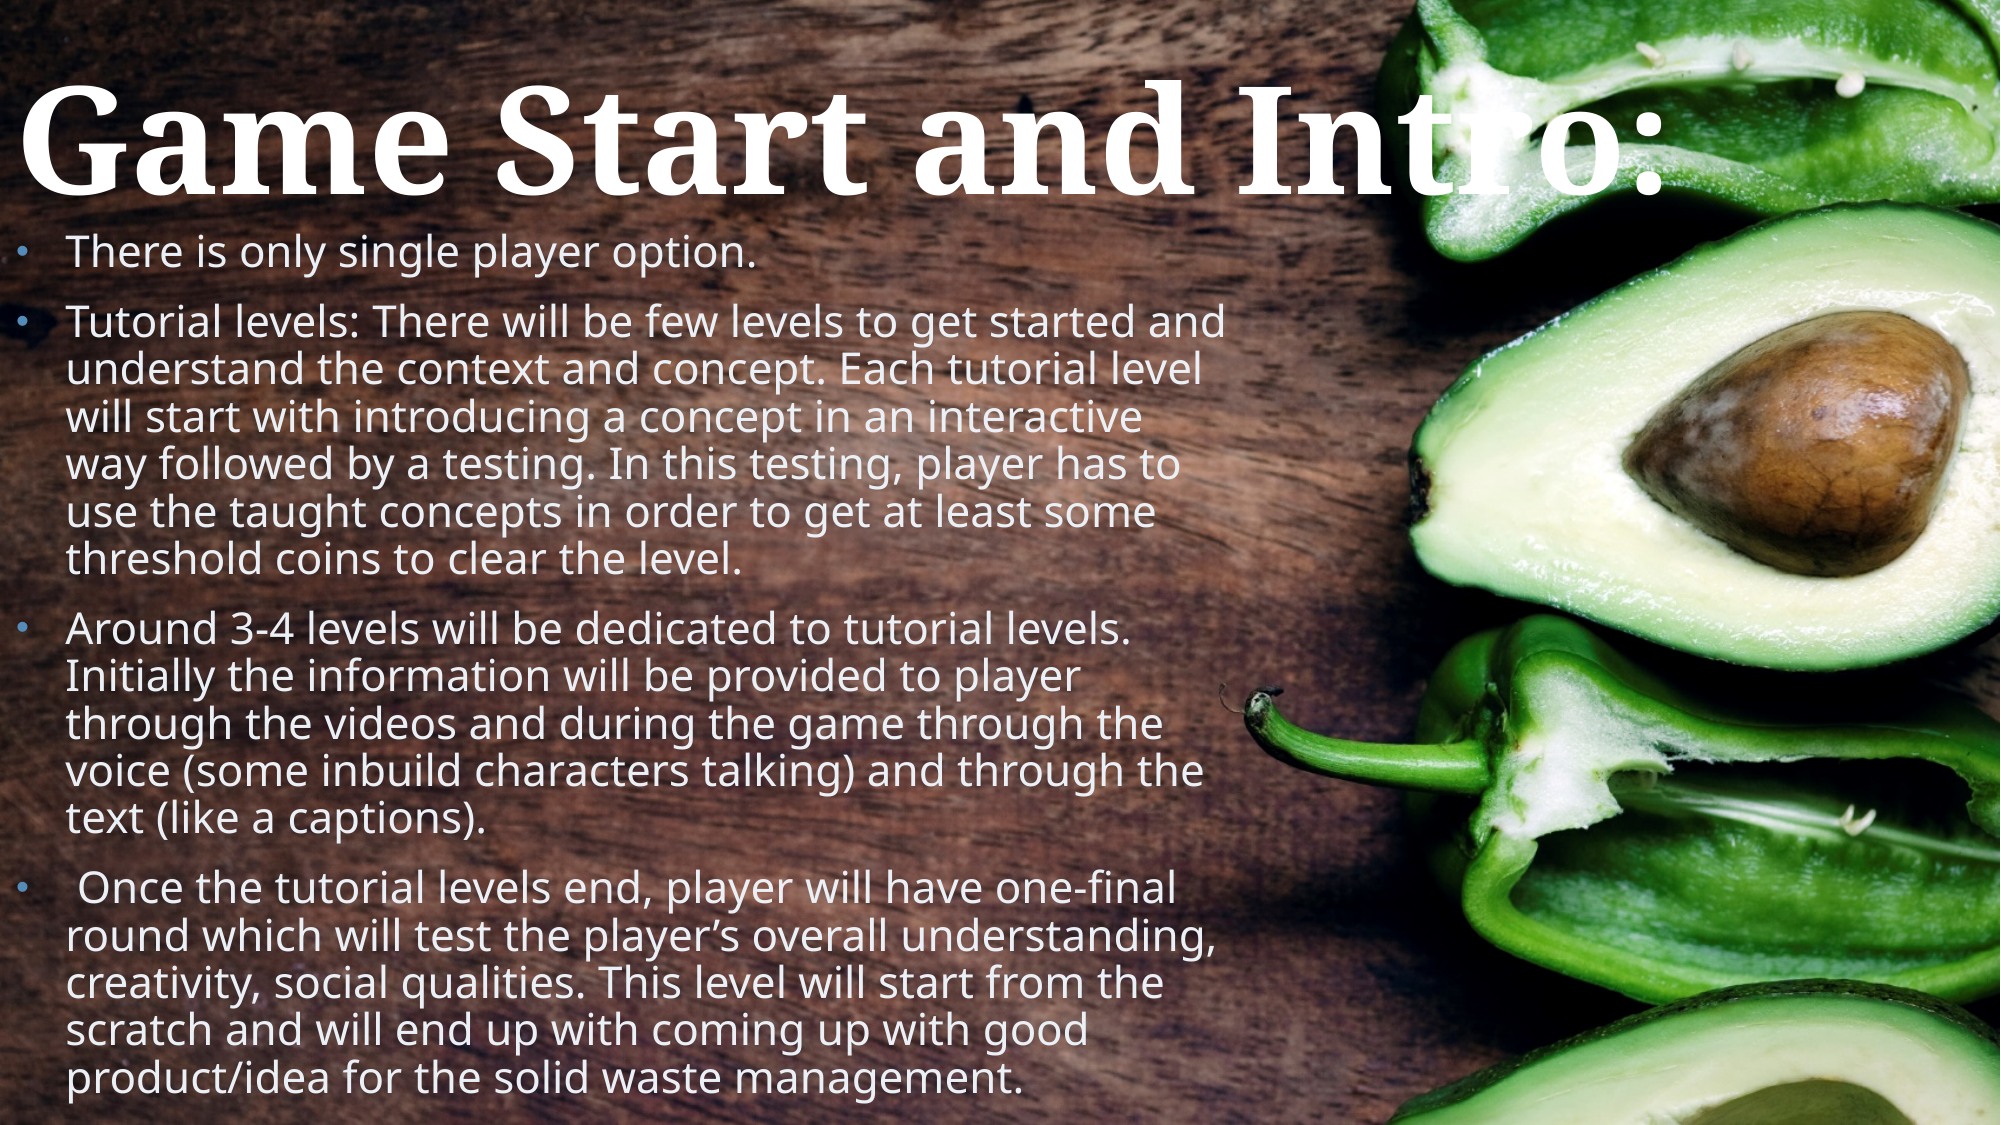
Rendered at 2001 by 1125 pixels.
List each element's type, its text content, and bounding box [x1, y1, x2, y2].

picture [1246, 0, 2000, 1125]
title Game Start and Intro: [0, 0, 1723, 233]
subtitle There is only single player option. Tutorial levels: There will be few levels to get started and understand the context and concept. Each tutorial level will start with introducing a concept in an interactive way followed by a testing. In this testing, player has to use the taught concepts in order to get at least some threshold coins to clear the level. Around 3-4 levels will be dedicated to tutorial levels. Initially the information will be provided to player through the videos and during the game through the voice (some inbuild characters talking) and through the text (like a captions). Once the tutorial levels end, player will have one-final round which will test the player’s overall understanding, creativity, social qualities. This level will start from the scratch and will end up with coming up with good product/idea for the solid waste management. [0, 222, 1246, 1125]
